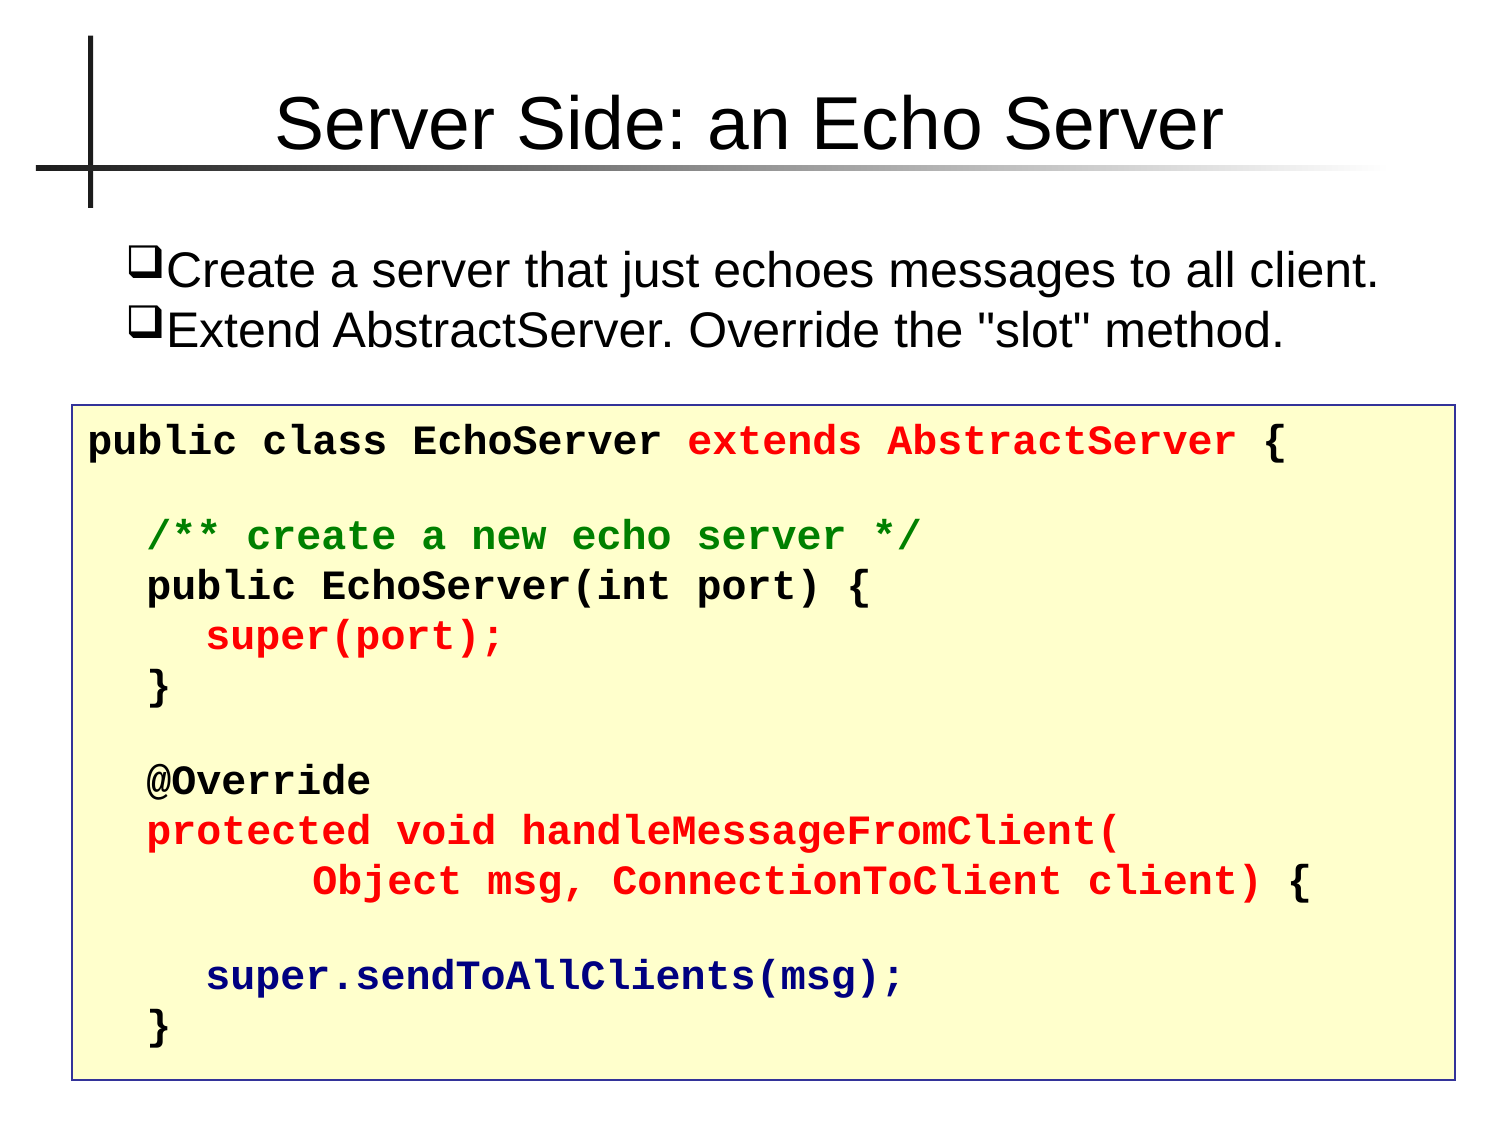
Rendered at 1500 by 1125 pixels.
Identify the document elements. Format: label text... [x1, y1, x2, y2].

text_box Create a server that just echoes messages to all client. Extend AbstractServer. Override the "slot" method. [110, 229, 1410, 390]
text_box Server Side: an Echo Server [100, 29, 1400, 172]
text_box public class EchoServer extends AbstractServer { /** create a new echo server */ public EchoServer(int port) { super(port); } @Override protected void handleMessageFromClient( Object msg, ConnectionToClient client) { super.sendToAllClients(msg); } [72, 404, 1455, 1080]
